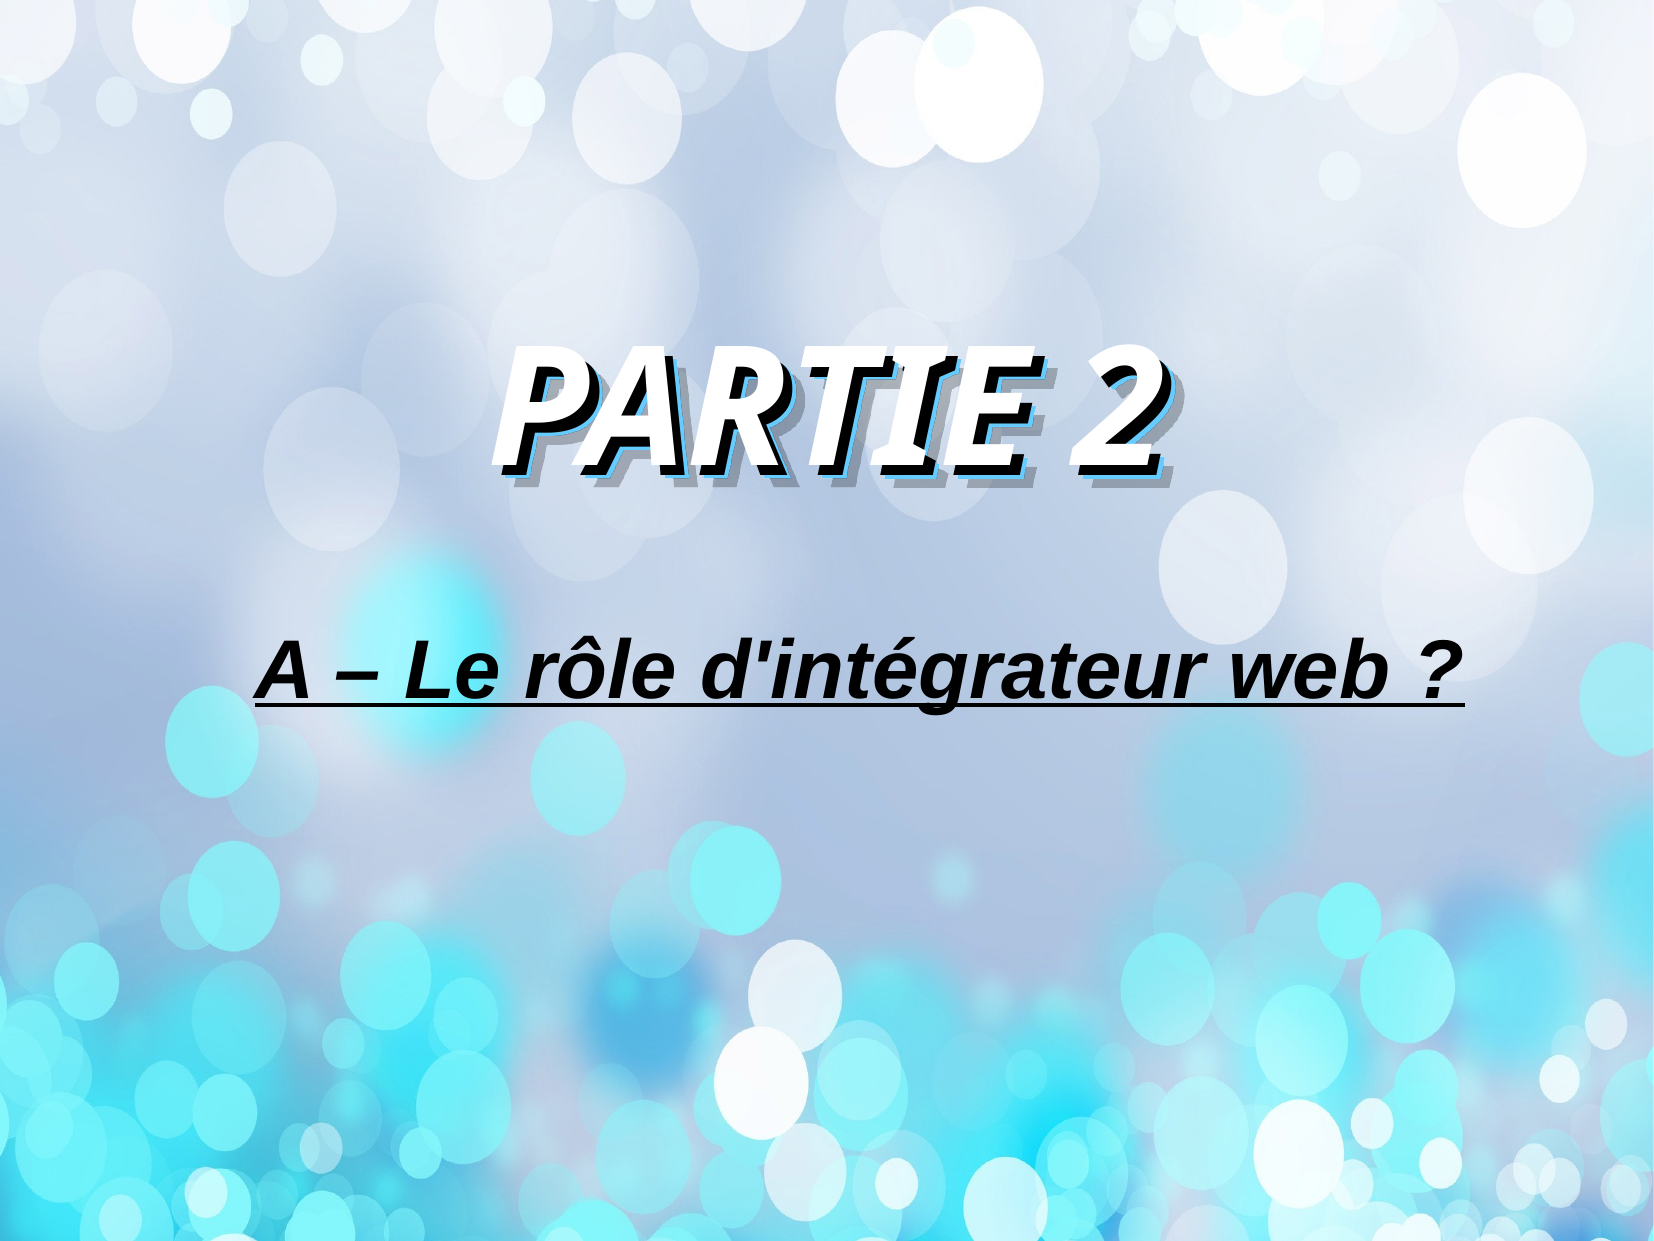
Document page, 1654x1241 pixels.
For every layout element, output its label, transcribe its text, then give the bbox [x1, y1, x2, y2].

text_box A – Le rôle d'intégrateur web ? [3, 622, 1646, 717]
picture [0, 0, 1654, 1241]
title PARTIE 2 [82, 297, 1571, 505]
